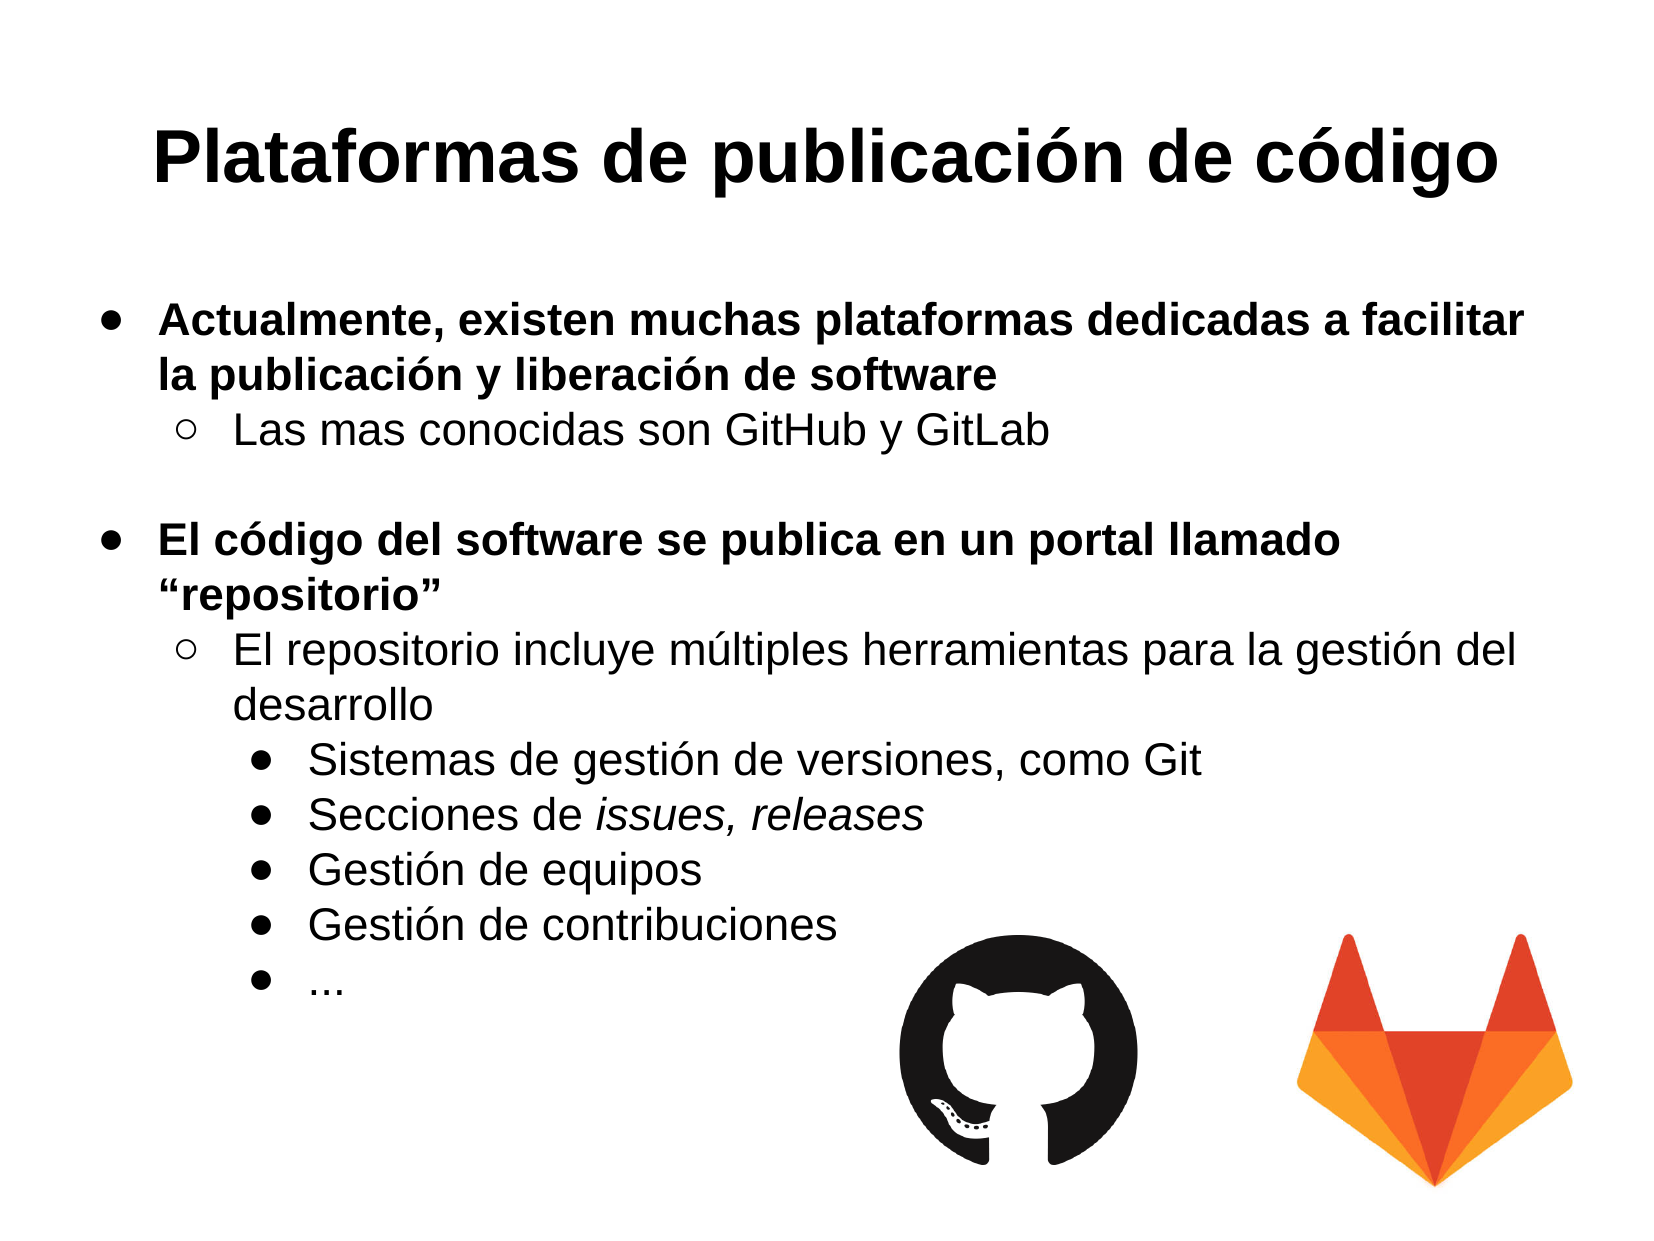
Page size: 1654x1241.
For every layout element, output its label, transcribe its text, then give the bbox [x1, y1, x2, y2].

text_box Plataformas de publicación de código [82, 49, 1571, 257]
text_box Actualmente, existen muchas plataformas dedicadas a facilitar la publicación y liberación de software Las mas conocidas son GitHub y GitLab El código del software se publica en un portal llamado “repositorio” El repositorio incluye múltiples herramientas para la gestión del desarrollo Sistemas de gestión de versiones, como Git Secciones de issues, releases Gestión de equipos Gestión de contribuciones ... [82, 290, 1571, 1139]
picture [1276, 904, 1593, 1209]
picture [860, 892, 1177, 1209]
